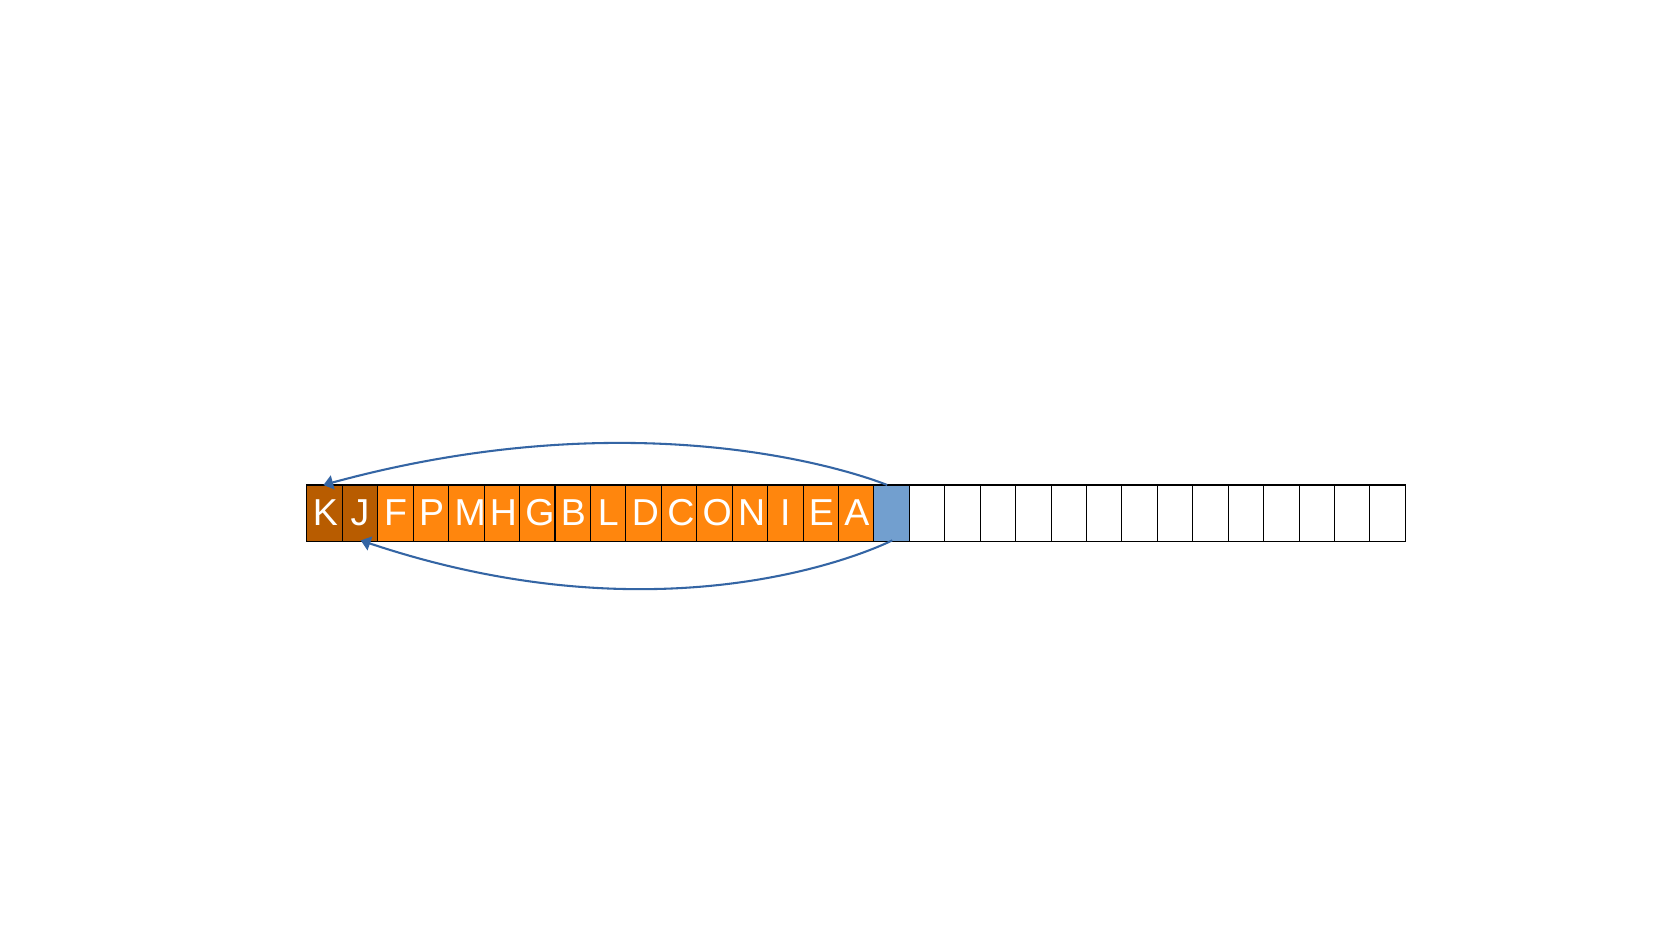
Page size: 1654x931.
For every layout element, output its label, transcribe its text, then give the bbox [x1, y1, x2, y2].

table_header [1016, 486, 1051, 541]
table_header C [662, 486, 696, 541]
table_header [1122, 486, 1157, 541]
table_header [910, 486, 944, 541]
table_header [1052, 486, 1086, 541]
table_header [1264, 486, 1299, 541]
table_header J [343, 486, 377, 541]
table_header [1335, 486, 1369, 541]
table_header B [556, 486, 590, 541]
table_header [981, 486, 1015, 541]
table_header [1087, 486, 1121, 541]
table_header [1300, 486, 1334, 541]
table_header [1370, 486, 1405, 541]
table_header H [485, 486, 519, 541]
table_header D [626, 486, 661, 541]
table_header M [449, 486, 484, 541]
table_header K [307, 486, 342, 541]
table_header [1229, 486, 1263, 541]
table_header L [591, 486, 625, 541]
table_header [1193, 486, 1228, 541]
table_header [874, 486, 909, 541]
table_header P [414, 486, 448, 541]
table_header [1158, 486, 1192, 541]
table_header O [697, 486, 732, 541]
table_header G [520, 486, 554, 541]
table_header [945, 486, 980, 541]
table_header I [768, 486, 803, 541]
table_header A [839, 486, 873, 541]
table_header E [804, 486, 838, 541]
table_header N [733, 486, 767, 541]
table_header F [378, 486, 413, 541]
